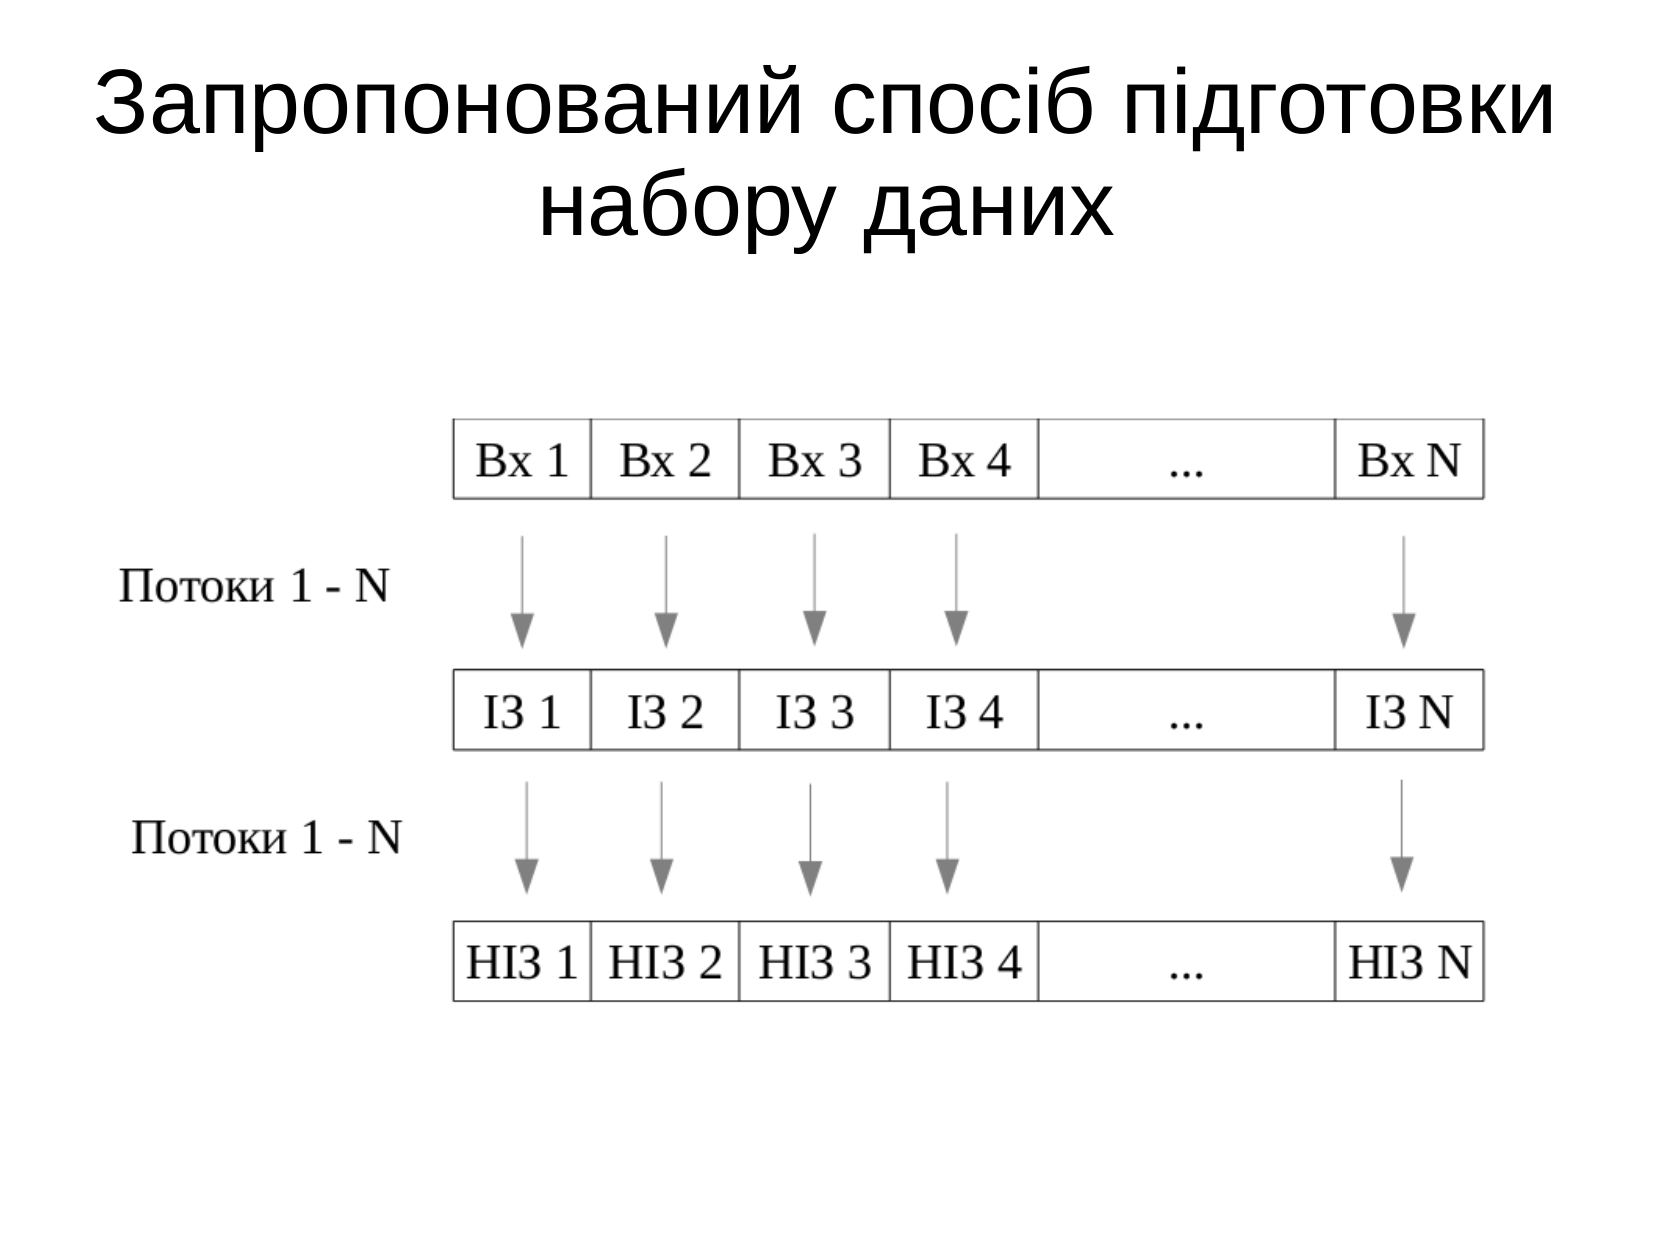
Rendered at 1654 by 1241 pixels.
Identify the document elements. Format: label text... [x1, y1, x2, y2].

title Запропонований спосіб підготовки набору даних [82, 49, 1571, 257]
picture [81, 375, 1531, 1036]
